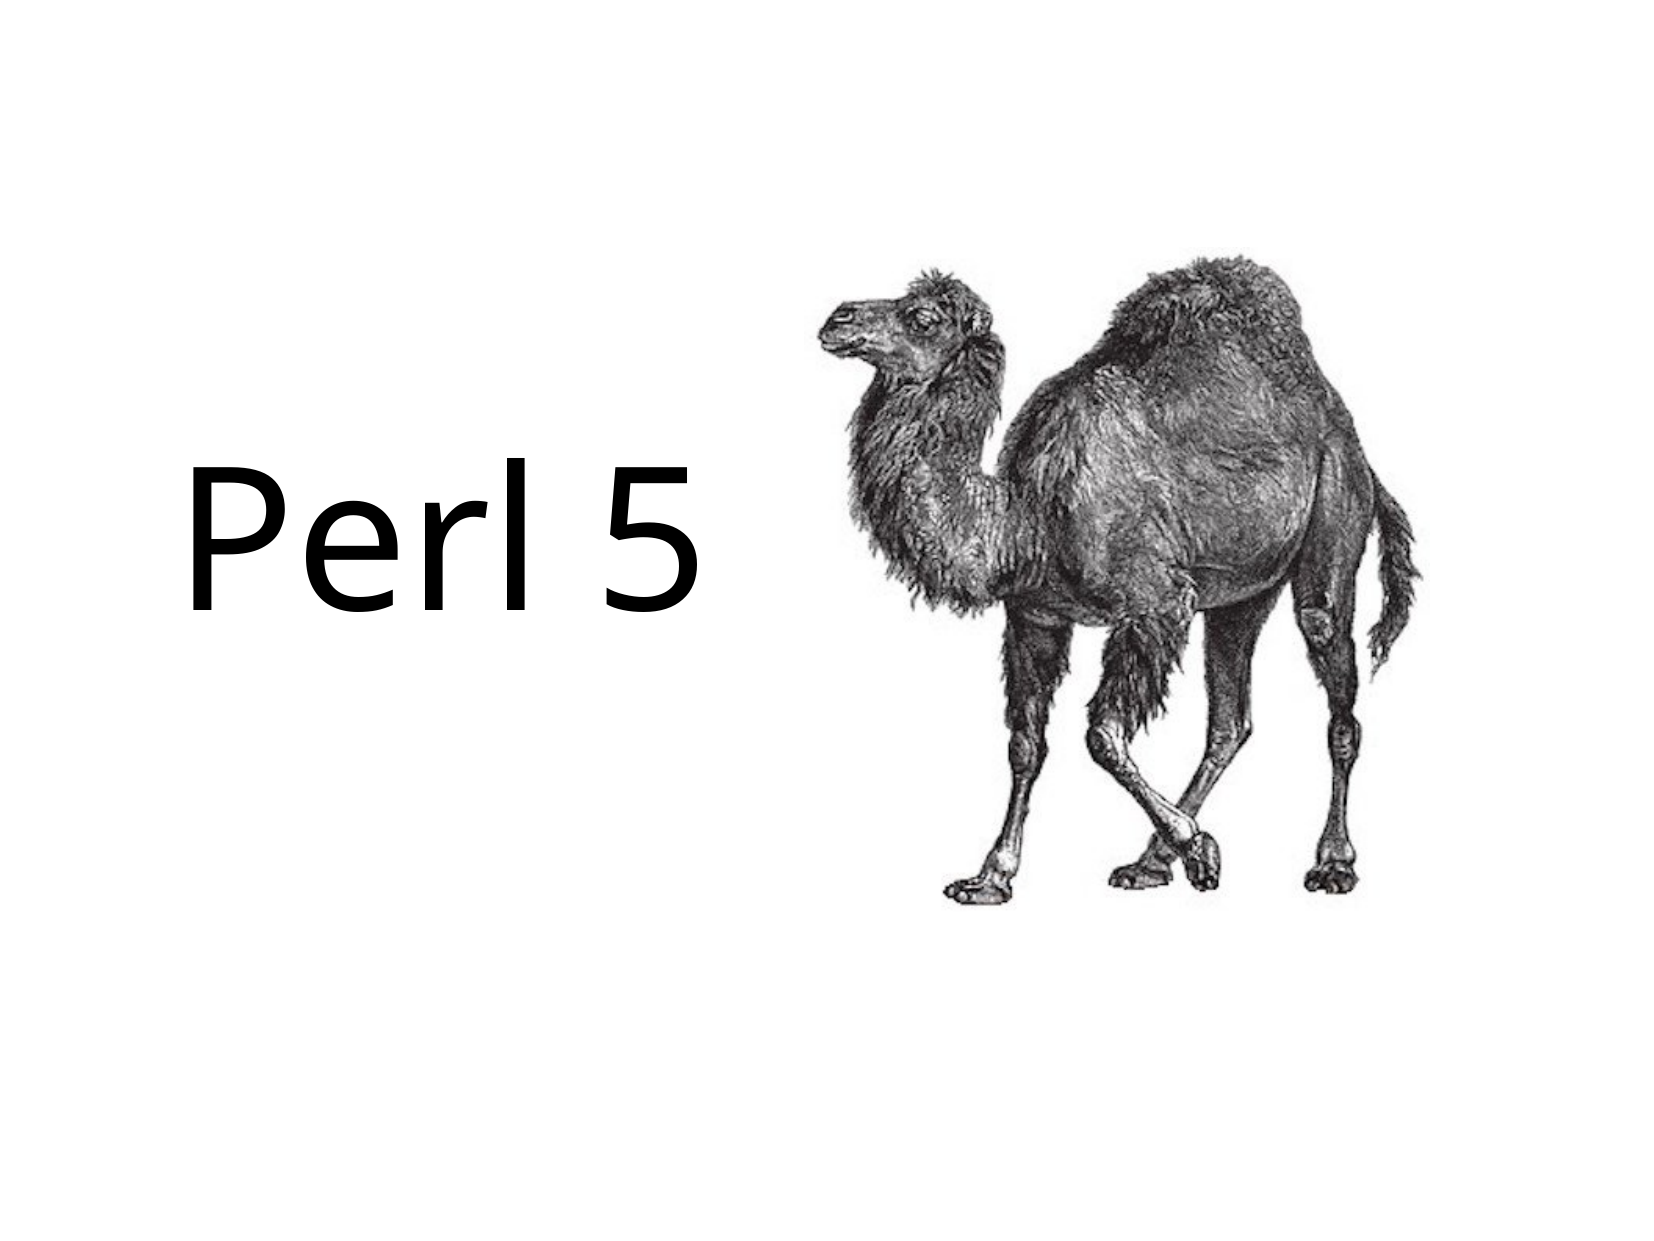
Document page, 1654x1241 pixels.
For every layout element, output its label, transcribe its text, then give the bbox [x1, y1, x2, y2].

picture [804, 247, 1430, 913]
text_box Perl 5 [159, 389, 721, 677]
